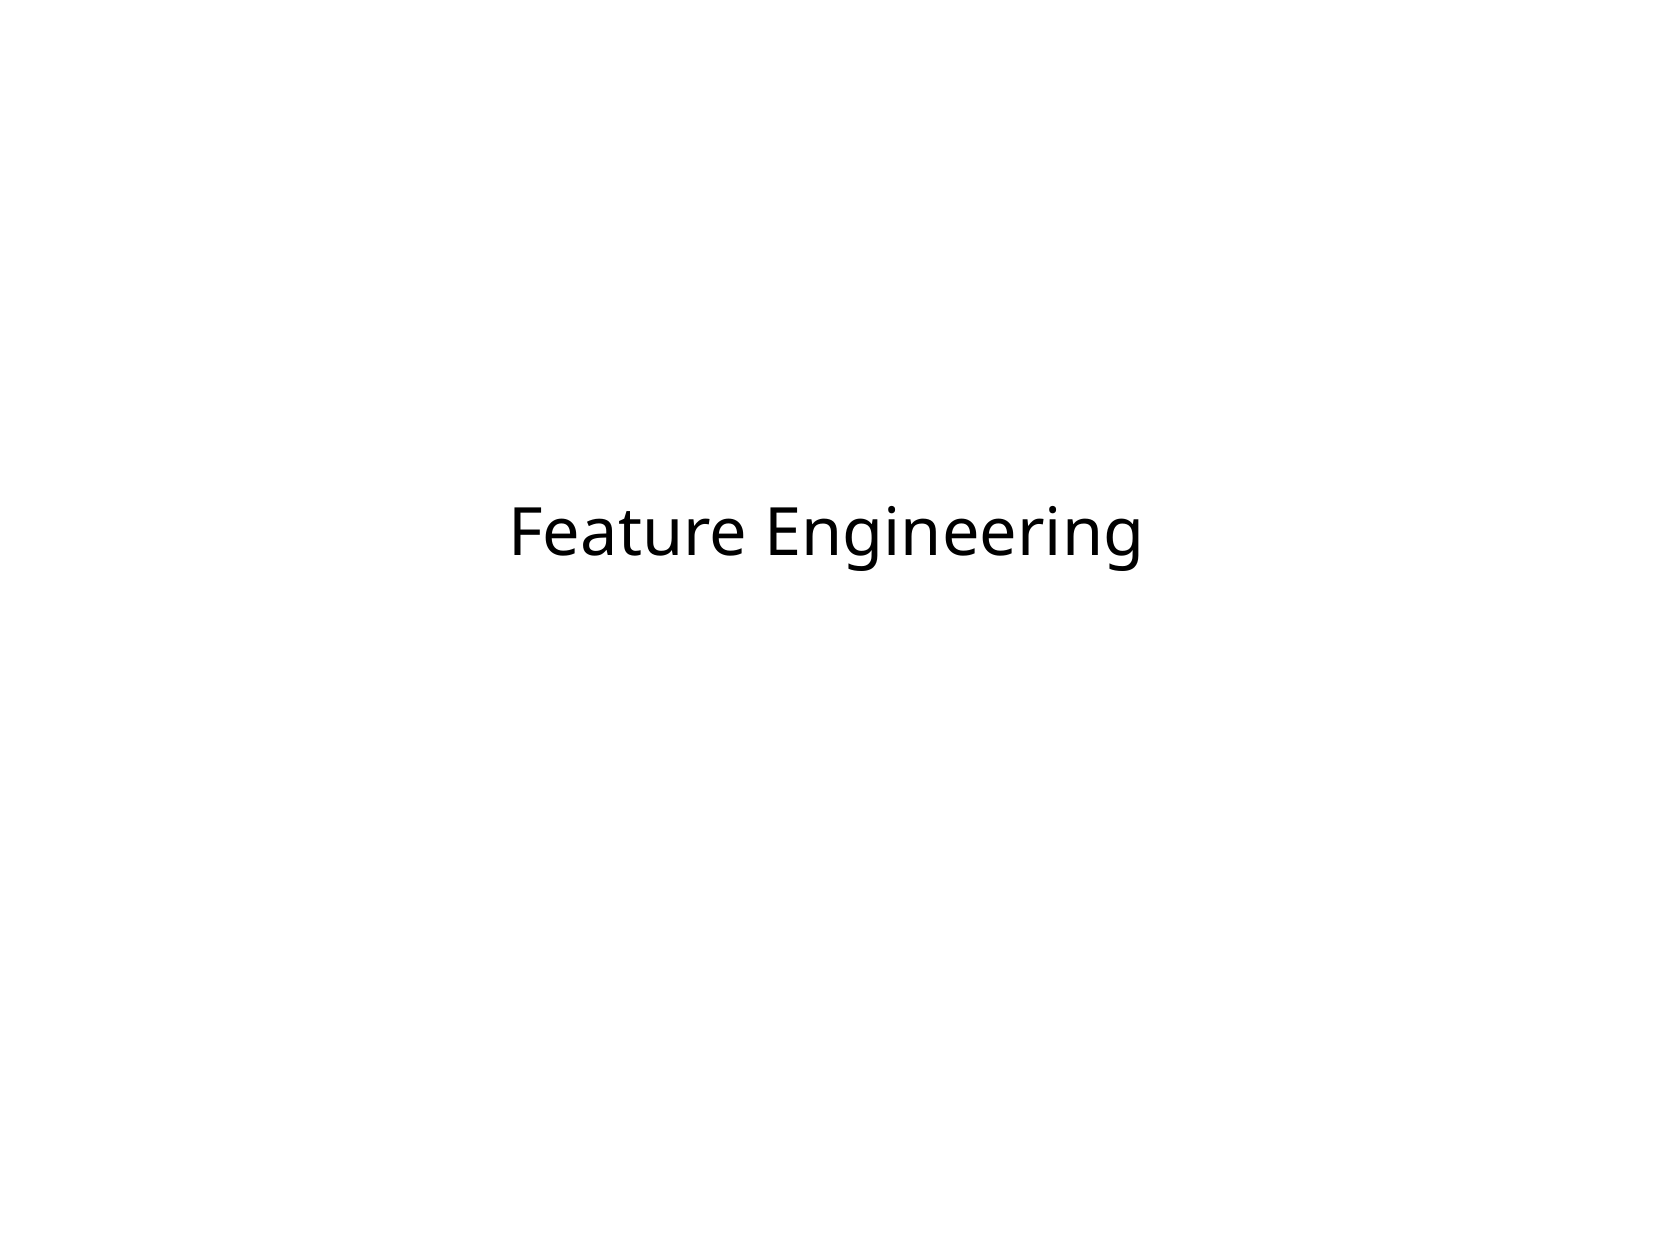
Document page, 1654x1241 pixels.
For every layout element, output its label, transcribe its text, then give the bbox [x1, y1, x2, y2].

subtitle Feature Engineering [82, 49, 1571, 1010]
